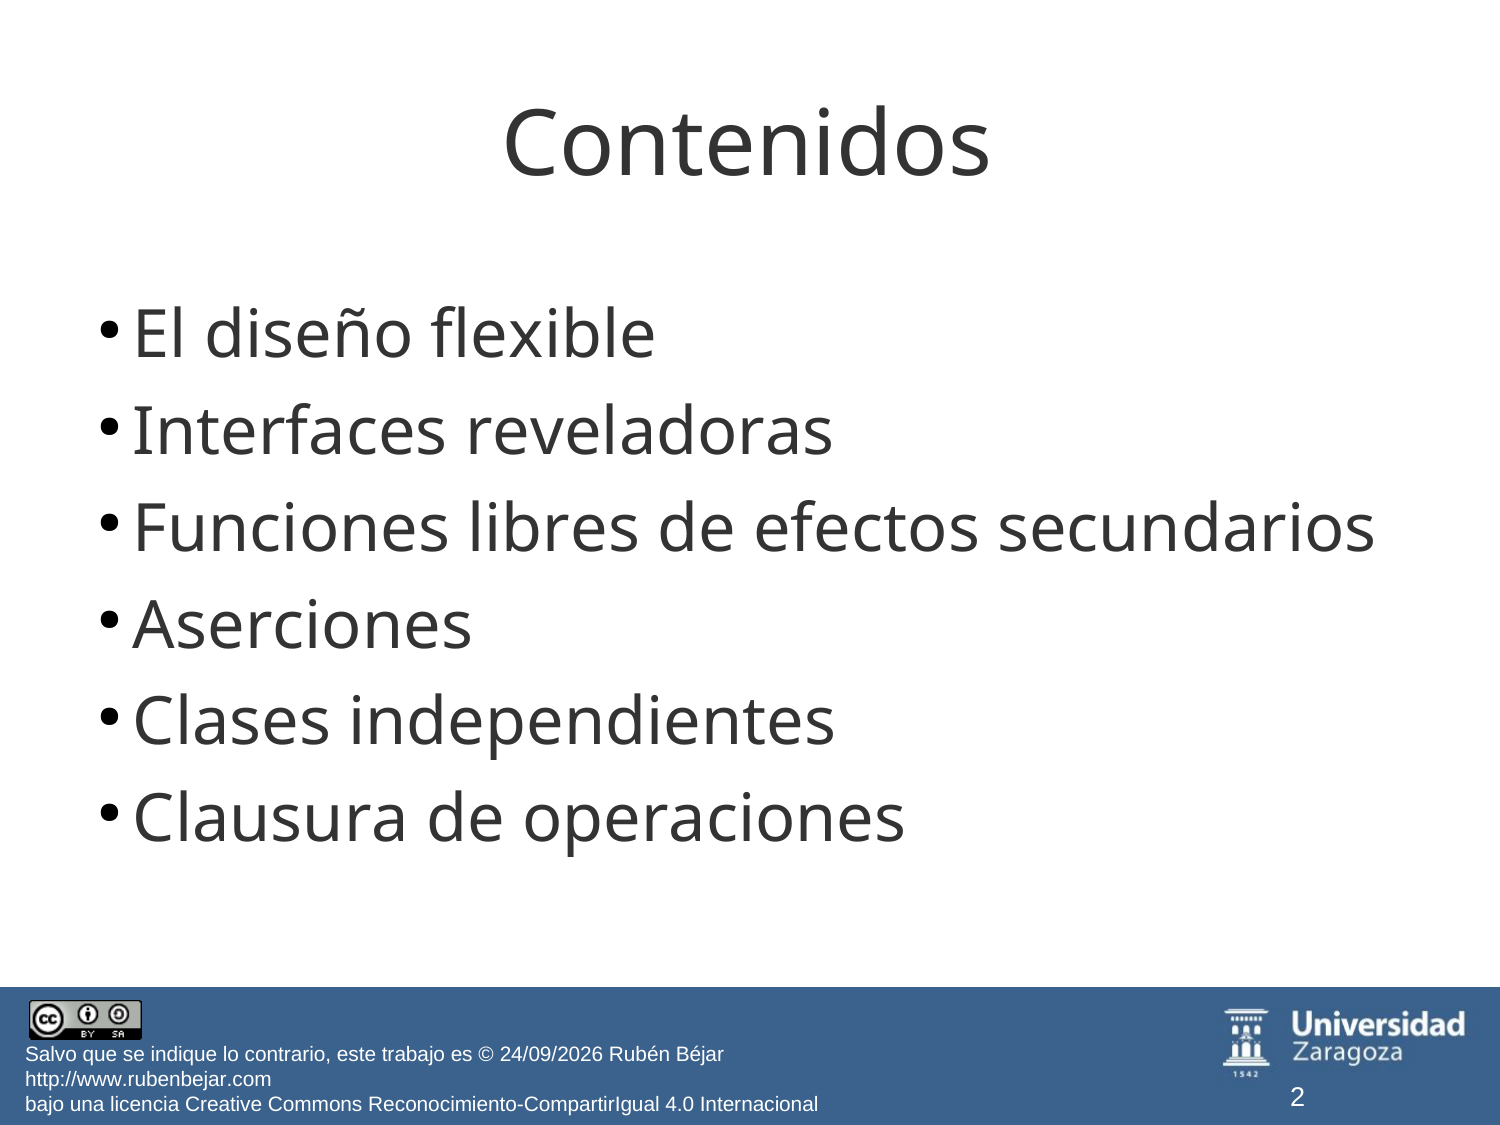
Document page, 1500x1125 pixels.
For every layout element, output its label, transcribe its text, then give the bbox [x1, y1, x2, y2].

title Contenidos [74, 21, 1420, 257]
list El diseño flexible Interfaces reveladoras Funciones libres de efectos secundarios Aserciones Clases independientes Clausura de operaciones [82, 283, 1418, 957]
picture [0, 987, 1500, 1125]
